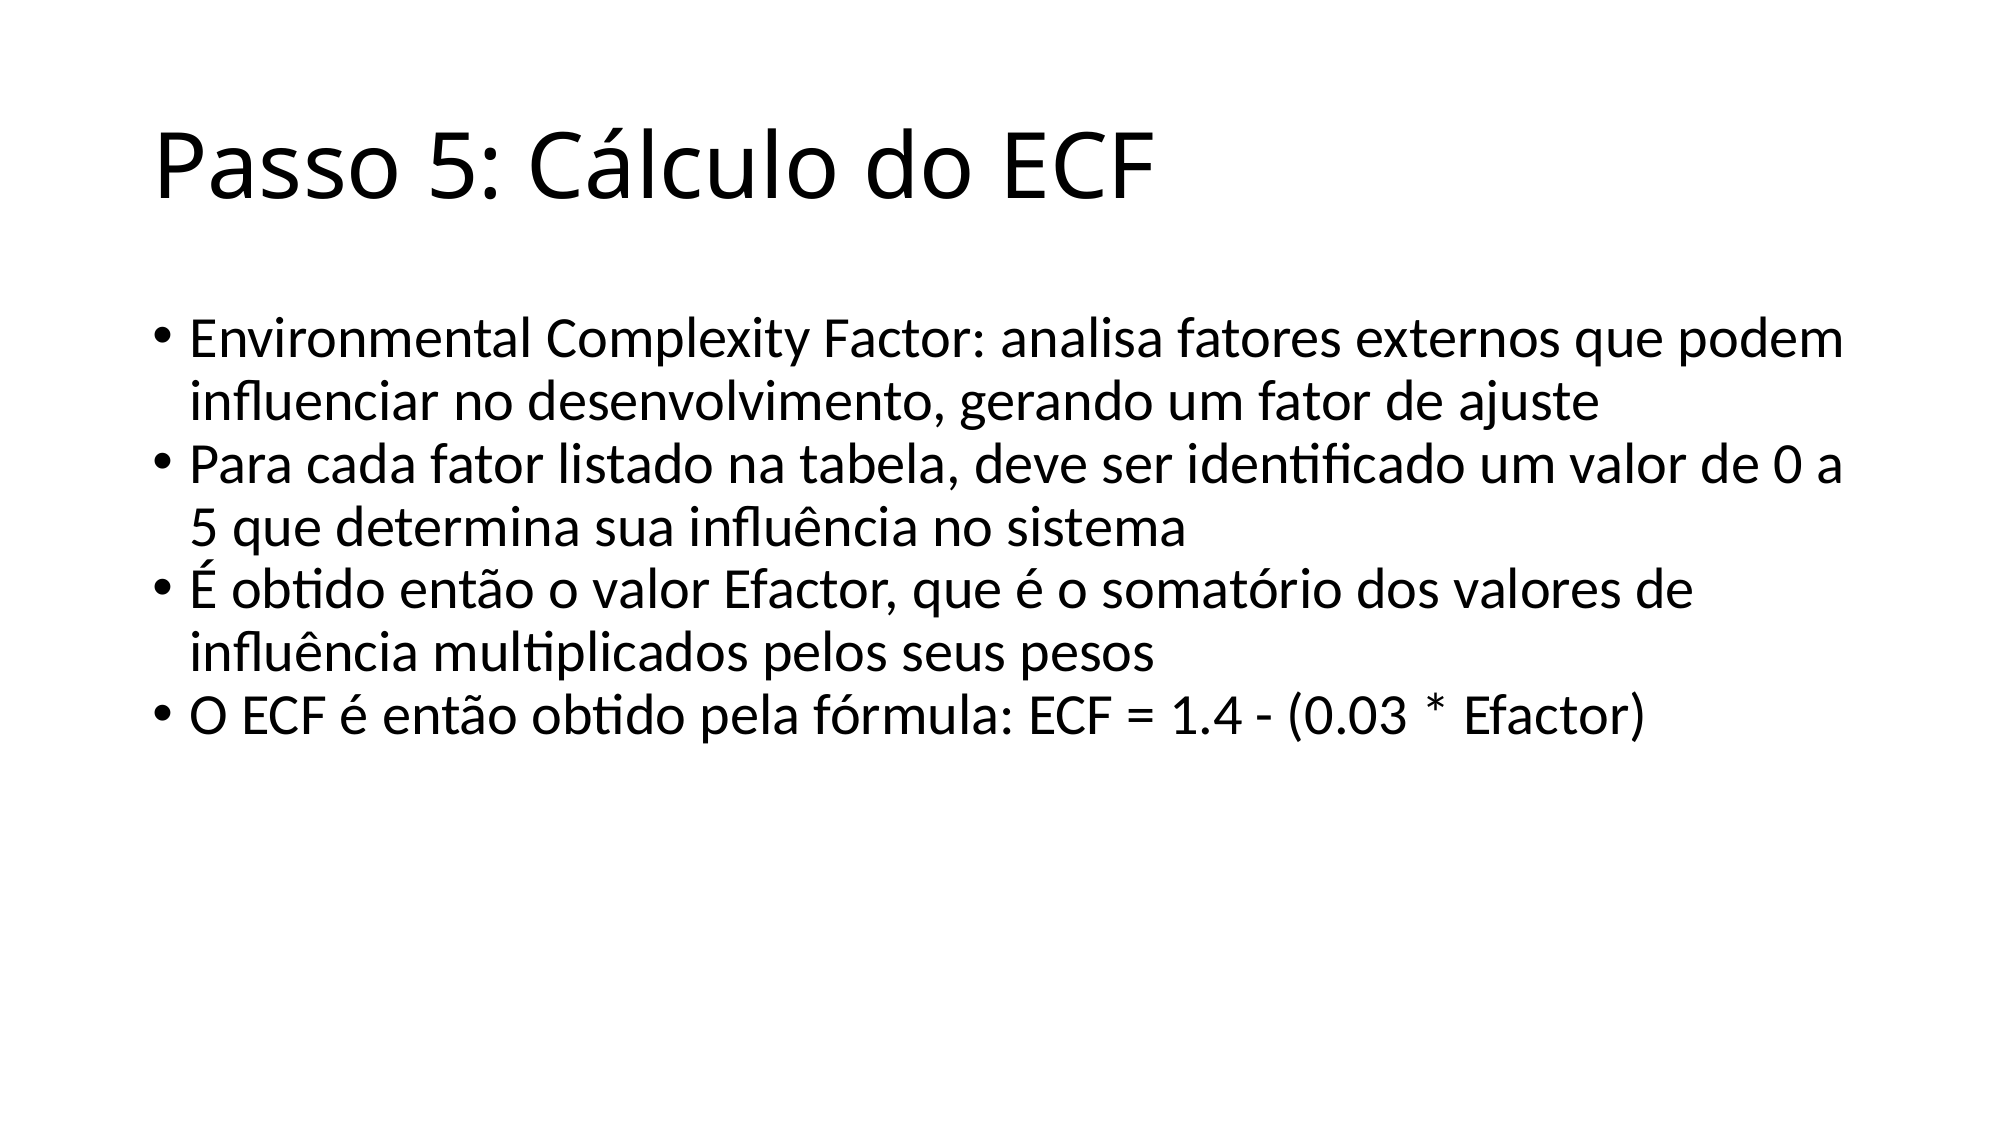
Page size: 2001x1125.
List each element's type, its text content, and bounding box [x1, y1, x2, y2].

text_box Passo 5: Cálculo do ECF [137, 59, 1863, 278]
text_box Environmental Complexity Factor: analisa fatores externos que podem influenciar no desenvolvimento, gerando um fator de ajuste Para cada fator listado na tabela, deve ser identificado um valor de 0 a 5 que determina sua influência no sistema É obtido então o valor Efactor, que é o somatório dos valores de influência multiplicados pelos seus pesos O ECF é então obtido pela fórmula: ECF = 1.4 - (0.03 * Efactor) [137, 299, 1863, 1014]
